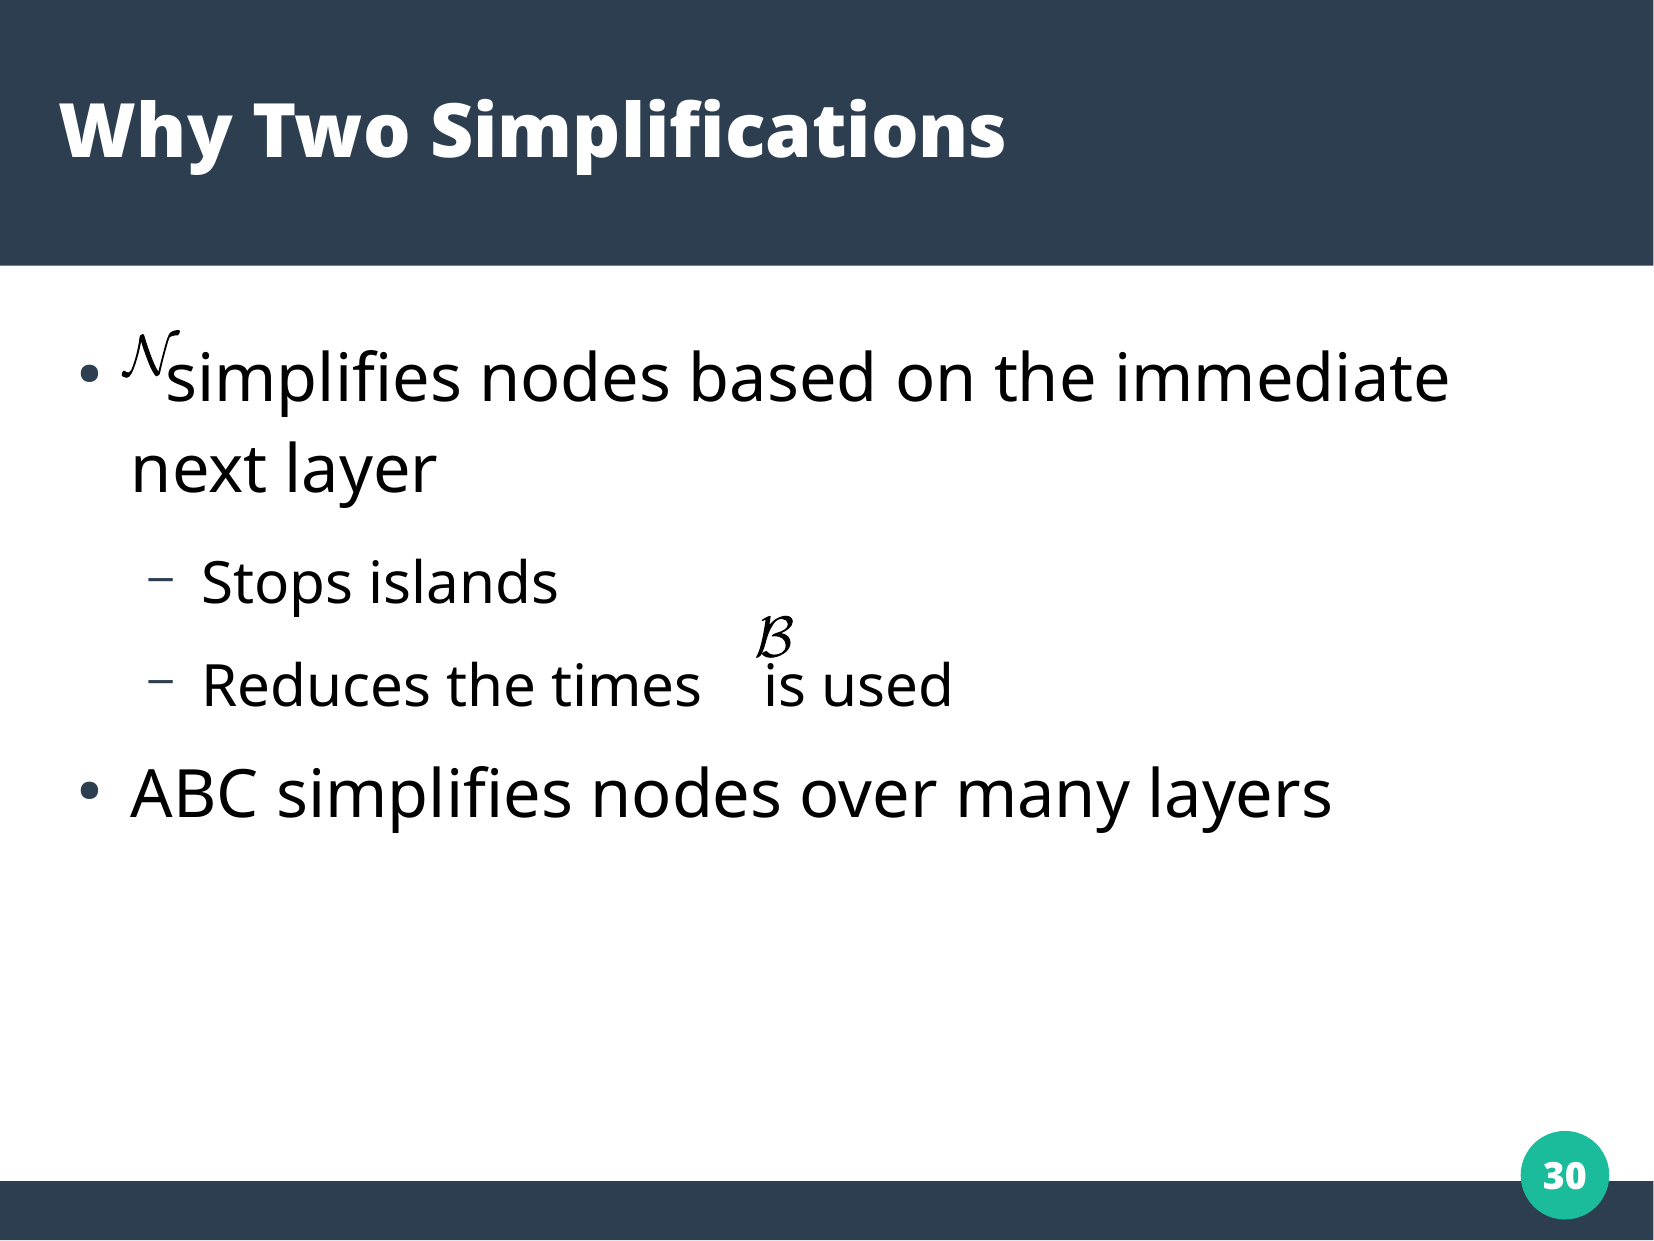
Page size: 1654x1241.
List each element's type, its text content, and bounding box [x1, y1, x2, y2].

picture [121, 330, 181, 378]
picture [752, 613, 796, 661]
title Why Two Simplifications [59, 49, 1595, 207]
list simplifies nodes based on the immediate next layer Stops islands Reduces the times is used ABC simplifies nodes over many layers [60, 330, 1596, 1157]
